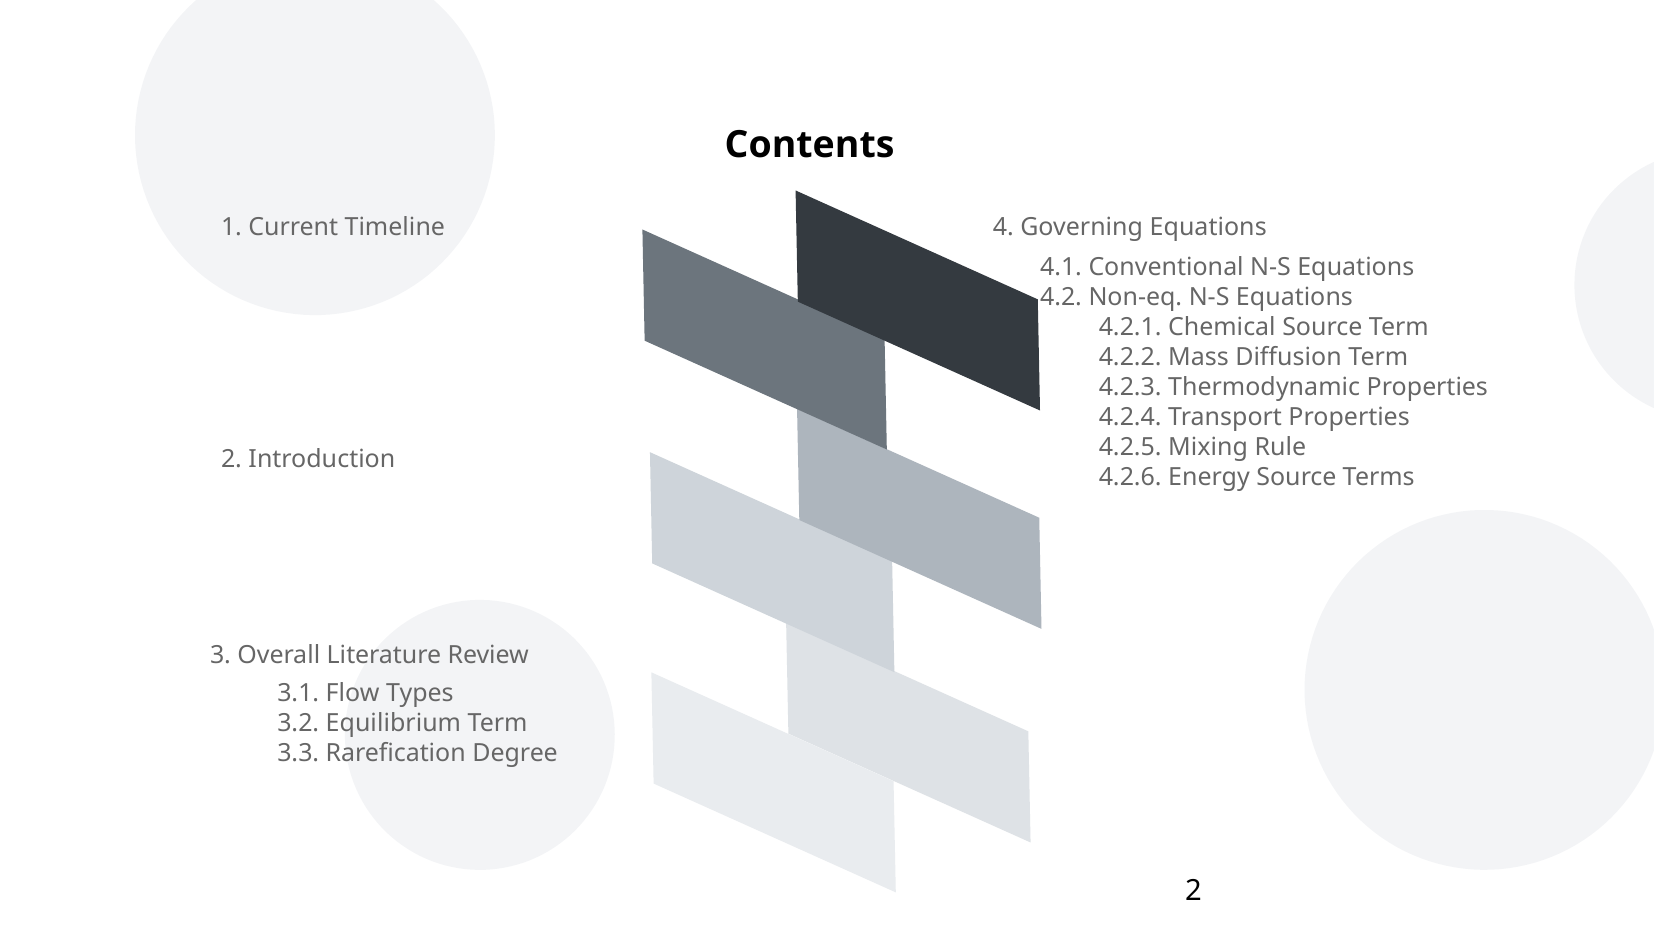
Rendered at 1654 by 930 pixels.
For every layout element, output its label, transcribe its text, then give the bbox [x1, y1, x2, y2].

text_box 2. Introduction [206, 434, 451, 490]
text_box 3.1. Flow Types 3.2. Equilibrium Term 3.3. Rarefication Degree [187, 669, 743, 779]
text_box 3. Overall Literature Review [195, 631, 751, 672]
text_box 4.1. Conventional N-S Equations 4.2. Non-eq. N-S Equations 4.2.1. Chemical Source Term 4.2.2. Mass Diffusion Term 4.2.3. Thermodynamic Properties 4.2.4. Transport Properties 4.2.5. Mixing Rule 4.2.6. Energy Source Terms [950, 243, 1571, 699]
text_box 4. Governing Equations [903, 203, 1459, 245]
text_box 1. Current Timeline [206, 203, 526, 253]
text_box Contents [644, 112, 975, 179]
